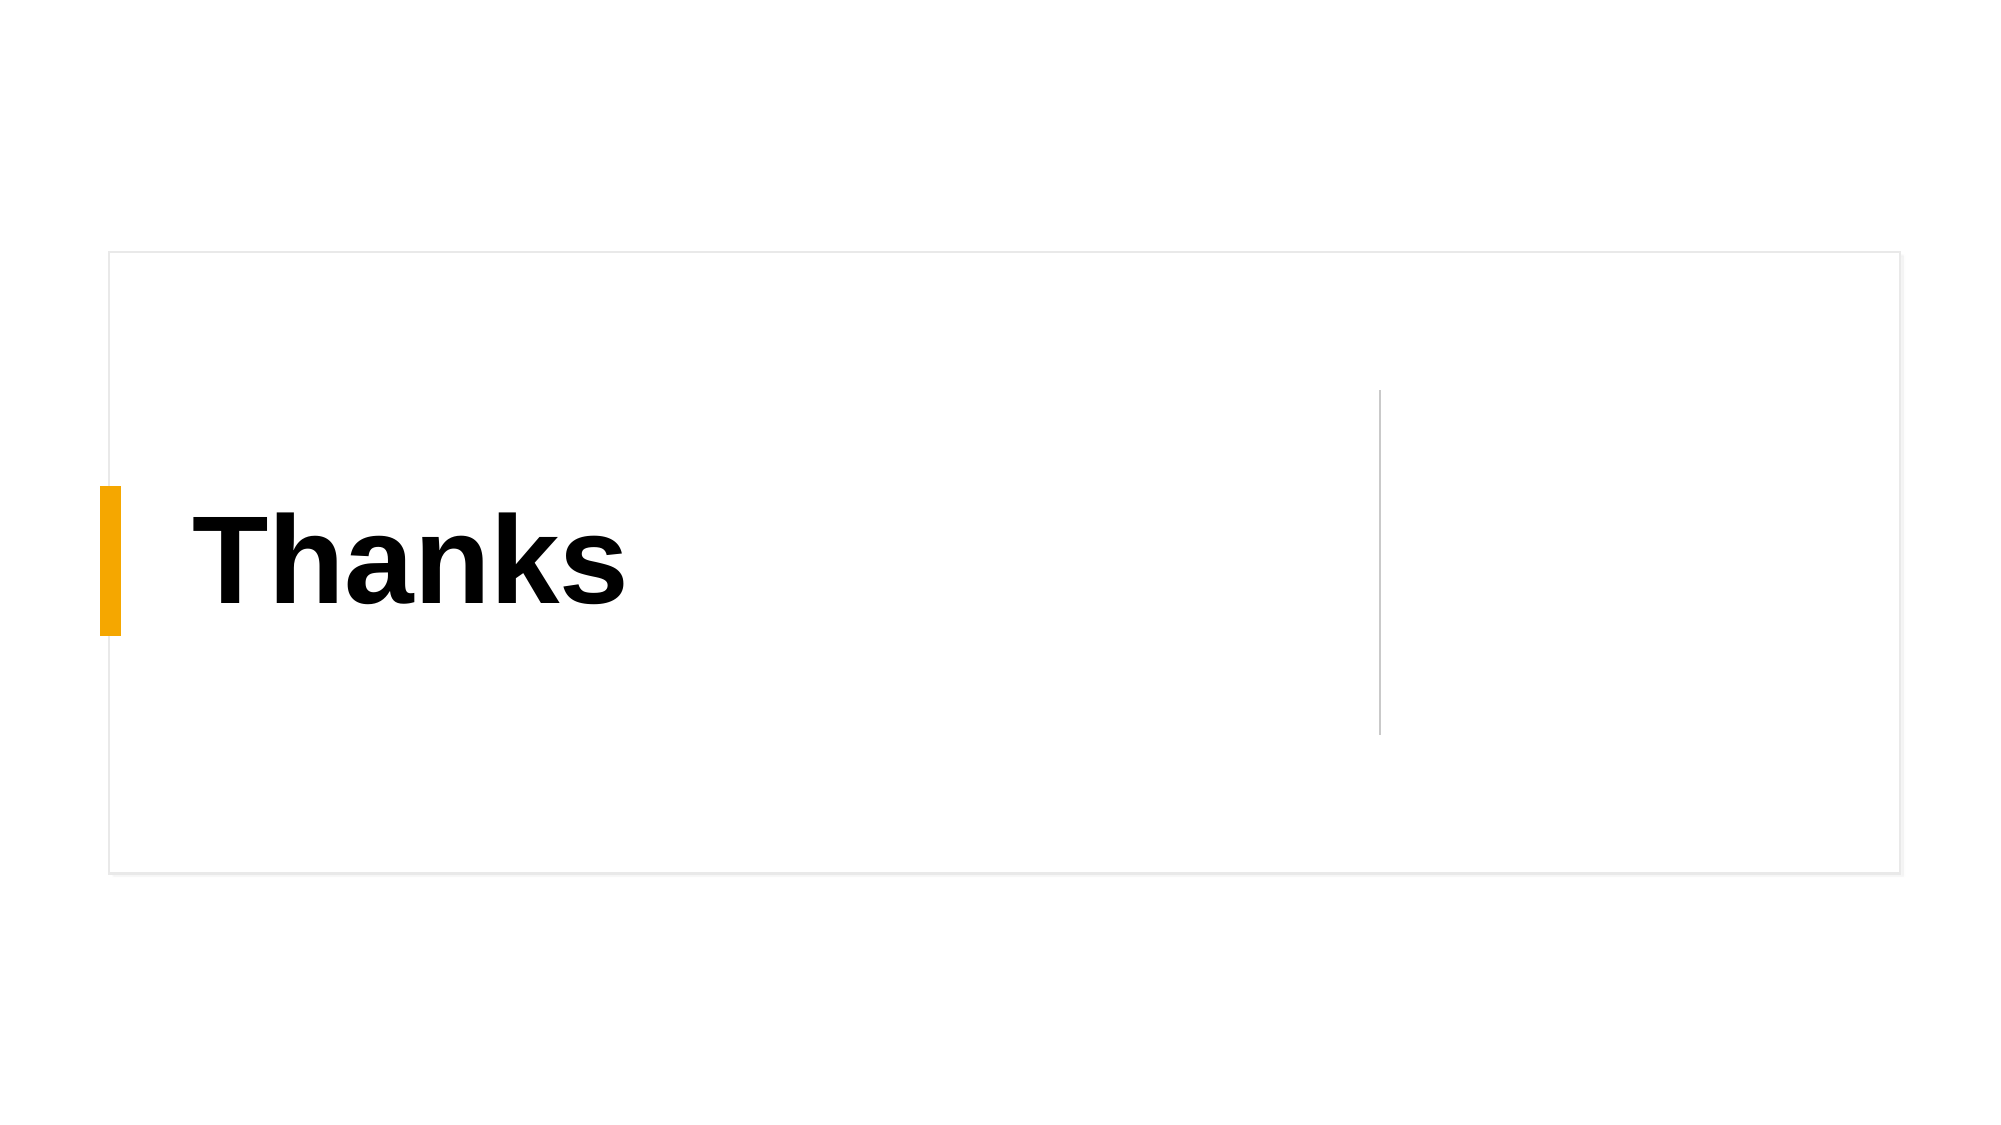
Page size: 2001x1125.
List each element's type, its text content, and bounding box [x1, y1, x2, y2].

title Thanks [302, 318, 1867, 809]
